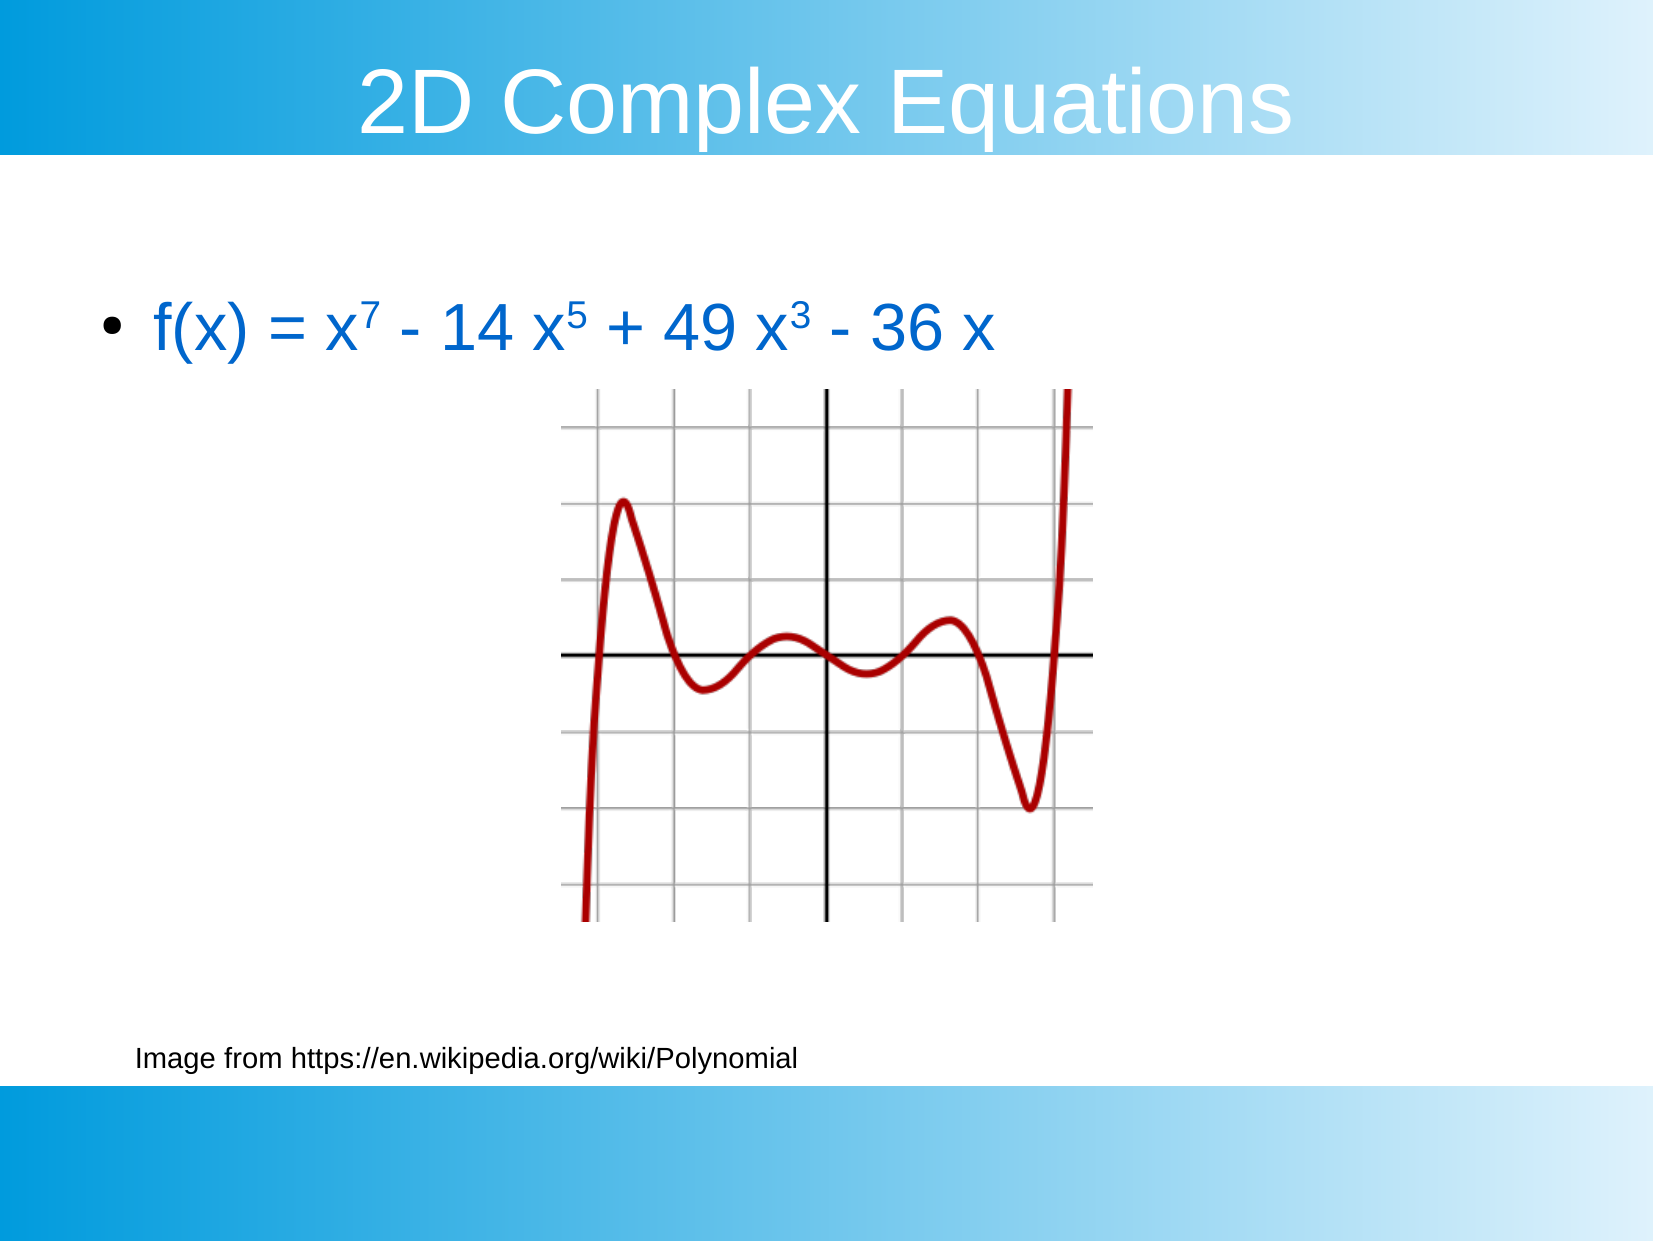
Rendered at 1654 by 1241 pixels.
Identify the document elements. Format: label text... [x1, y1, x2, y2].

text_box Image from https://en.wikipedia.org/wiki/Polynomial [120, 1035, 815, 1083]
picture [561, 389, 1093, 922]
title 2D Complex Equations [82, 49, 1571, 155]
list f(x) = x7 - 14 x5 + 49 x3 - 36 x [82, 290, 1571, 406]
